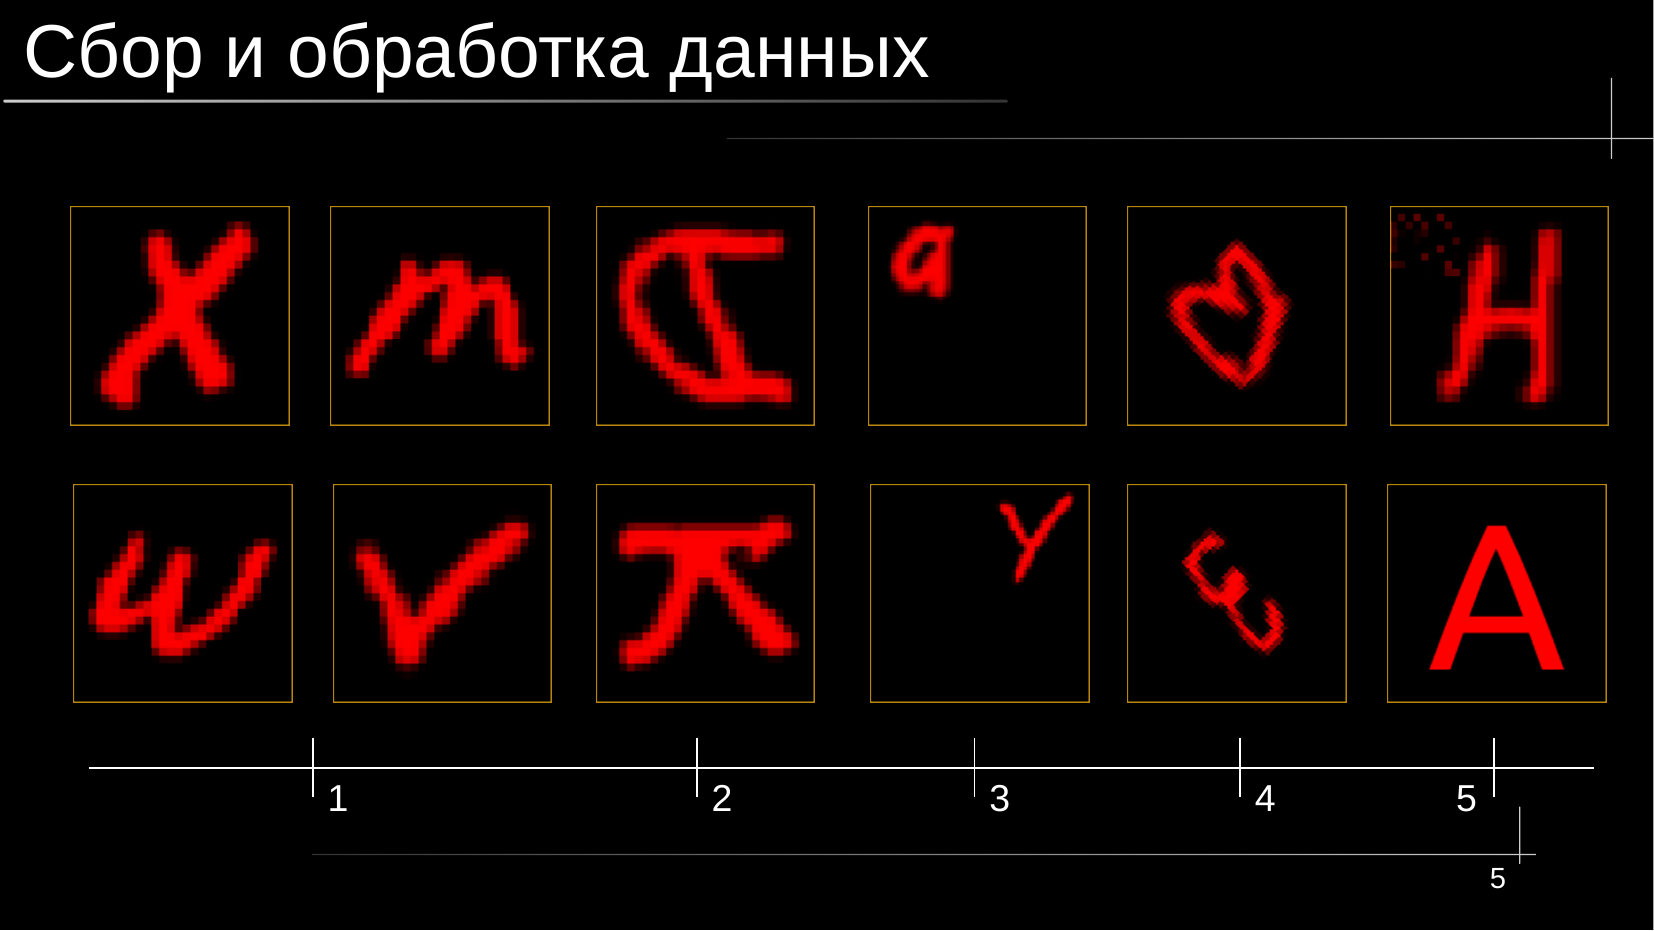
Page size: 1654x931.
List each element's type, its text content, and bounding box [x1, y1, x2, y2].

picture [330, 206, 550, 426]
title Сбор и обработка данных [23, 0, 1477, 103]
picture [333, 484, 552, 703]
picture [73, 484, 293, 703]
picture [1127, 484, 1347, 703]
text_box 4 [1240, 769, 1291, 827]
picture [596, 206, 815, 426]
picture [70, 206, 290, 426]
picture [1387, 484, 1607, 703]
text_box 5 [1441, 769, 1492, 827]
text_box 3 [974, 769, 1025, 827]
picture [870, 484, 1090, 703]
text_box 1 [312, 769, 364, 827]
text_box 2 [696, 769, 748, 827]
picture [868, 206, 1087, 426]
picture [1390, 206, 1609, 426]
picture [1127, 206, 1347, 426]
picture [596, 484, 815, 703]
